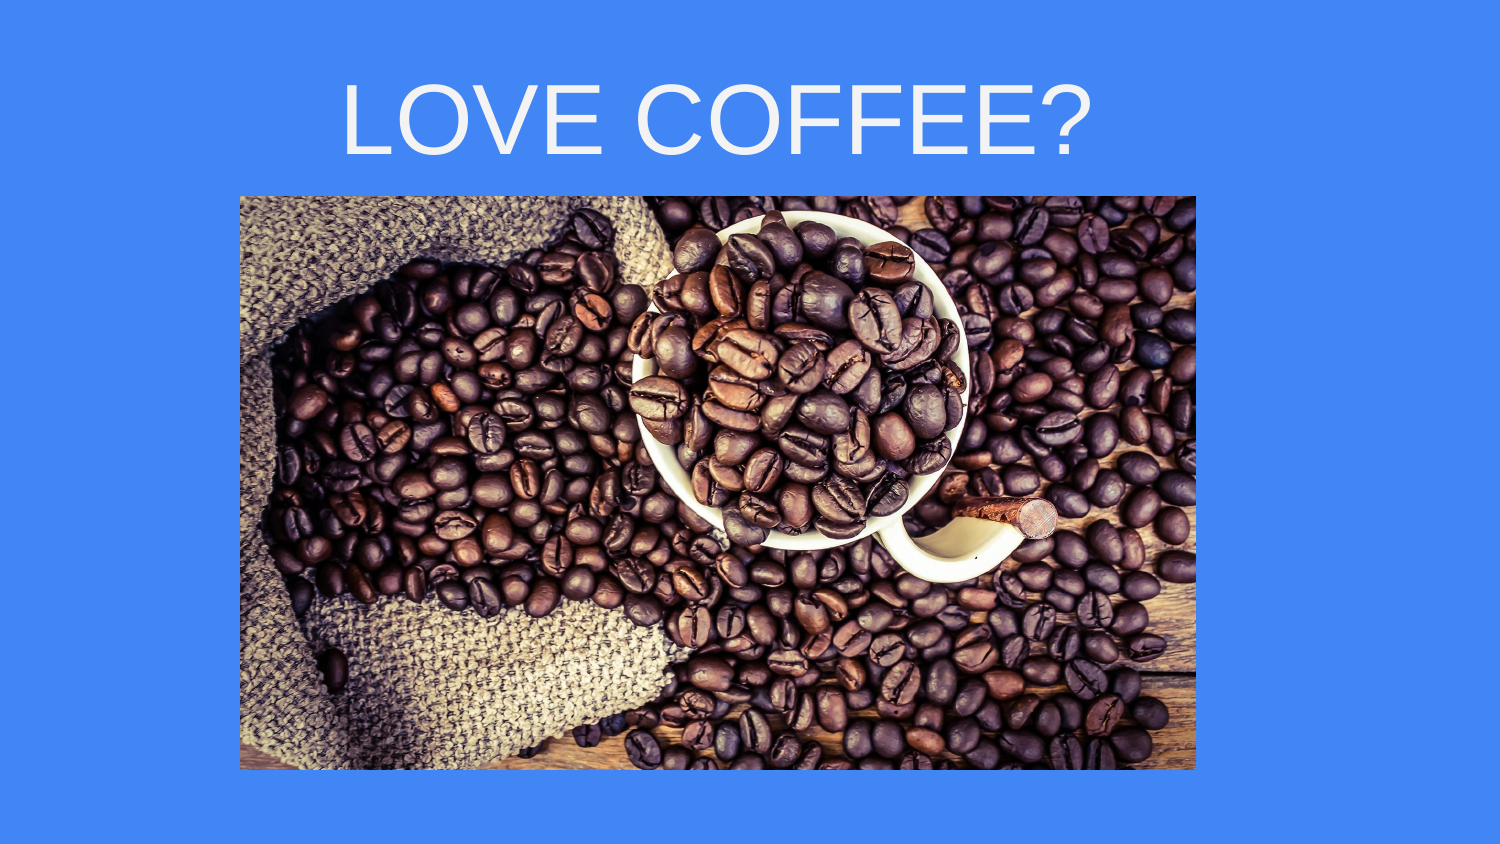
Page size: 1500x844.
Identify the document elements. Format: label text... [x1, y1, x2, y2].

picture [240, 197, 1196, 770]
text_box LOVE COFFEE? [60, 31, 1375, 197]
